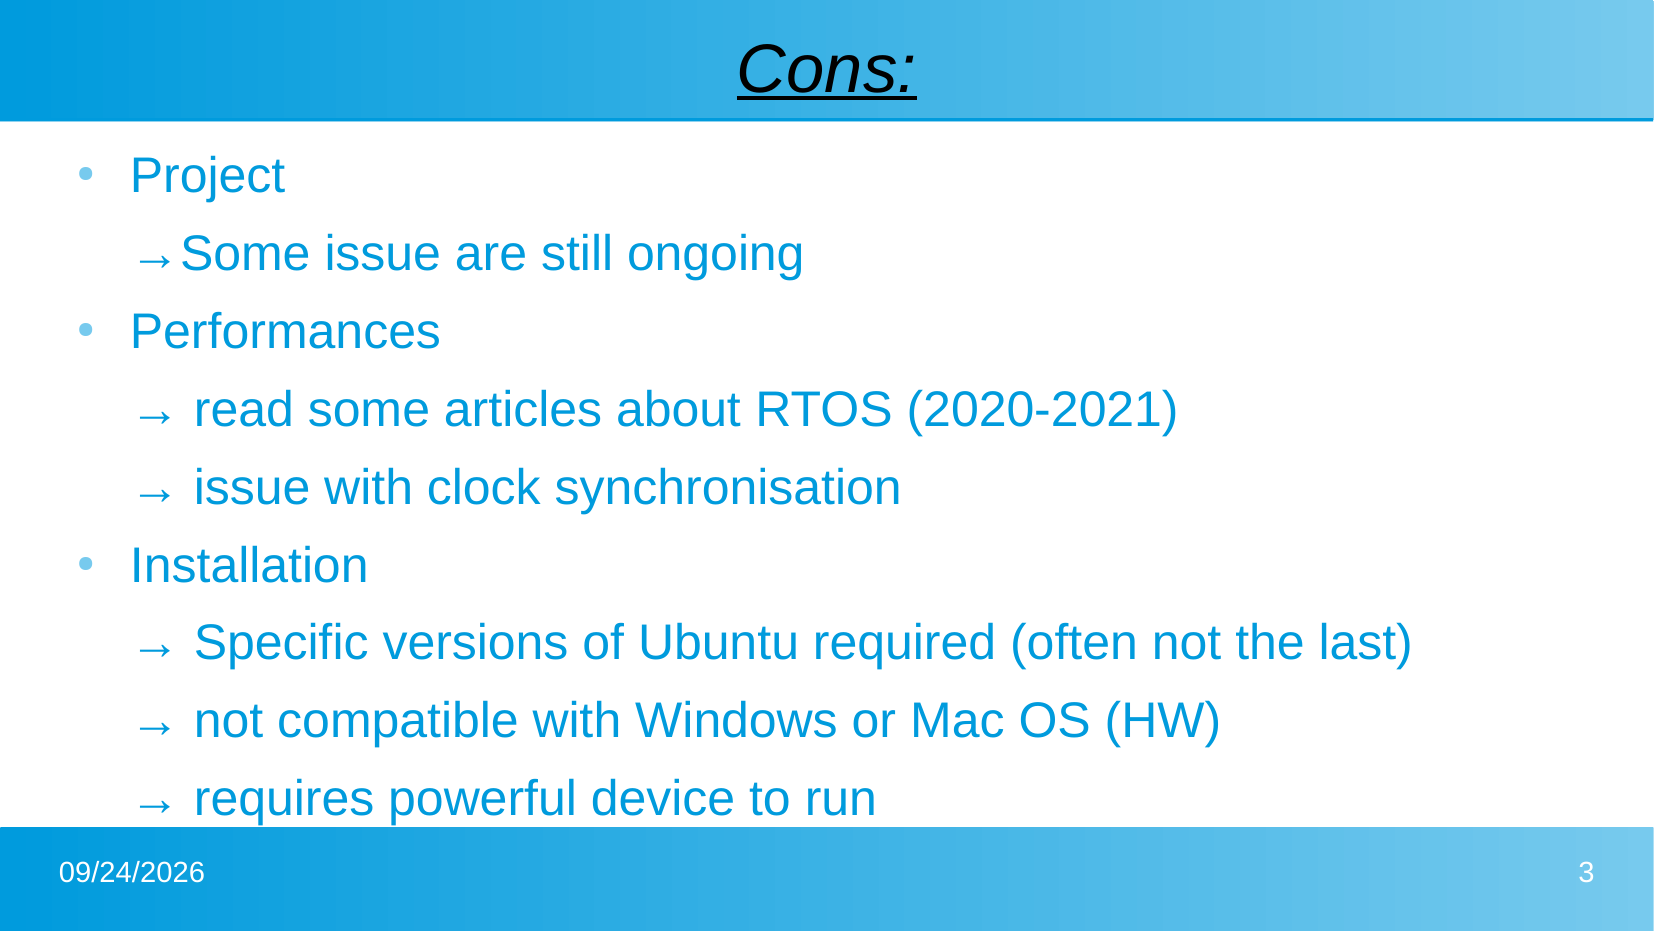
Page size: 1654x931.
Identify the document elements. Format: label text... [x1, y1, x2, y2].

title Cons: [59, 29, 1595, 108]
list Project →Some issue are still ongoing Performances → read some articles about RTOS (2020-2021) → issue with clock synchronisation Installation → Specific versions of Ubuntu required (often not the last) → not compatible with Windows or Mac OS (HW) → requires powerful device to run [59, 147, 1595, 739]
